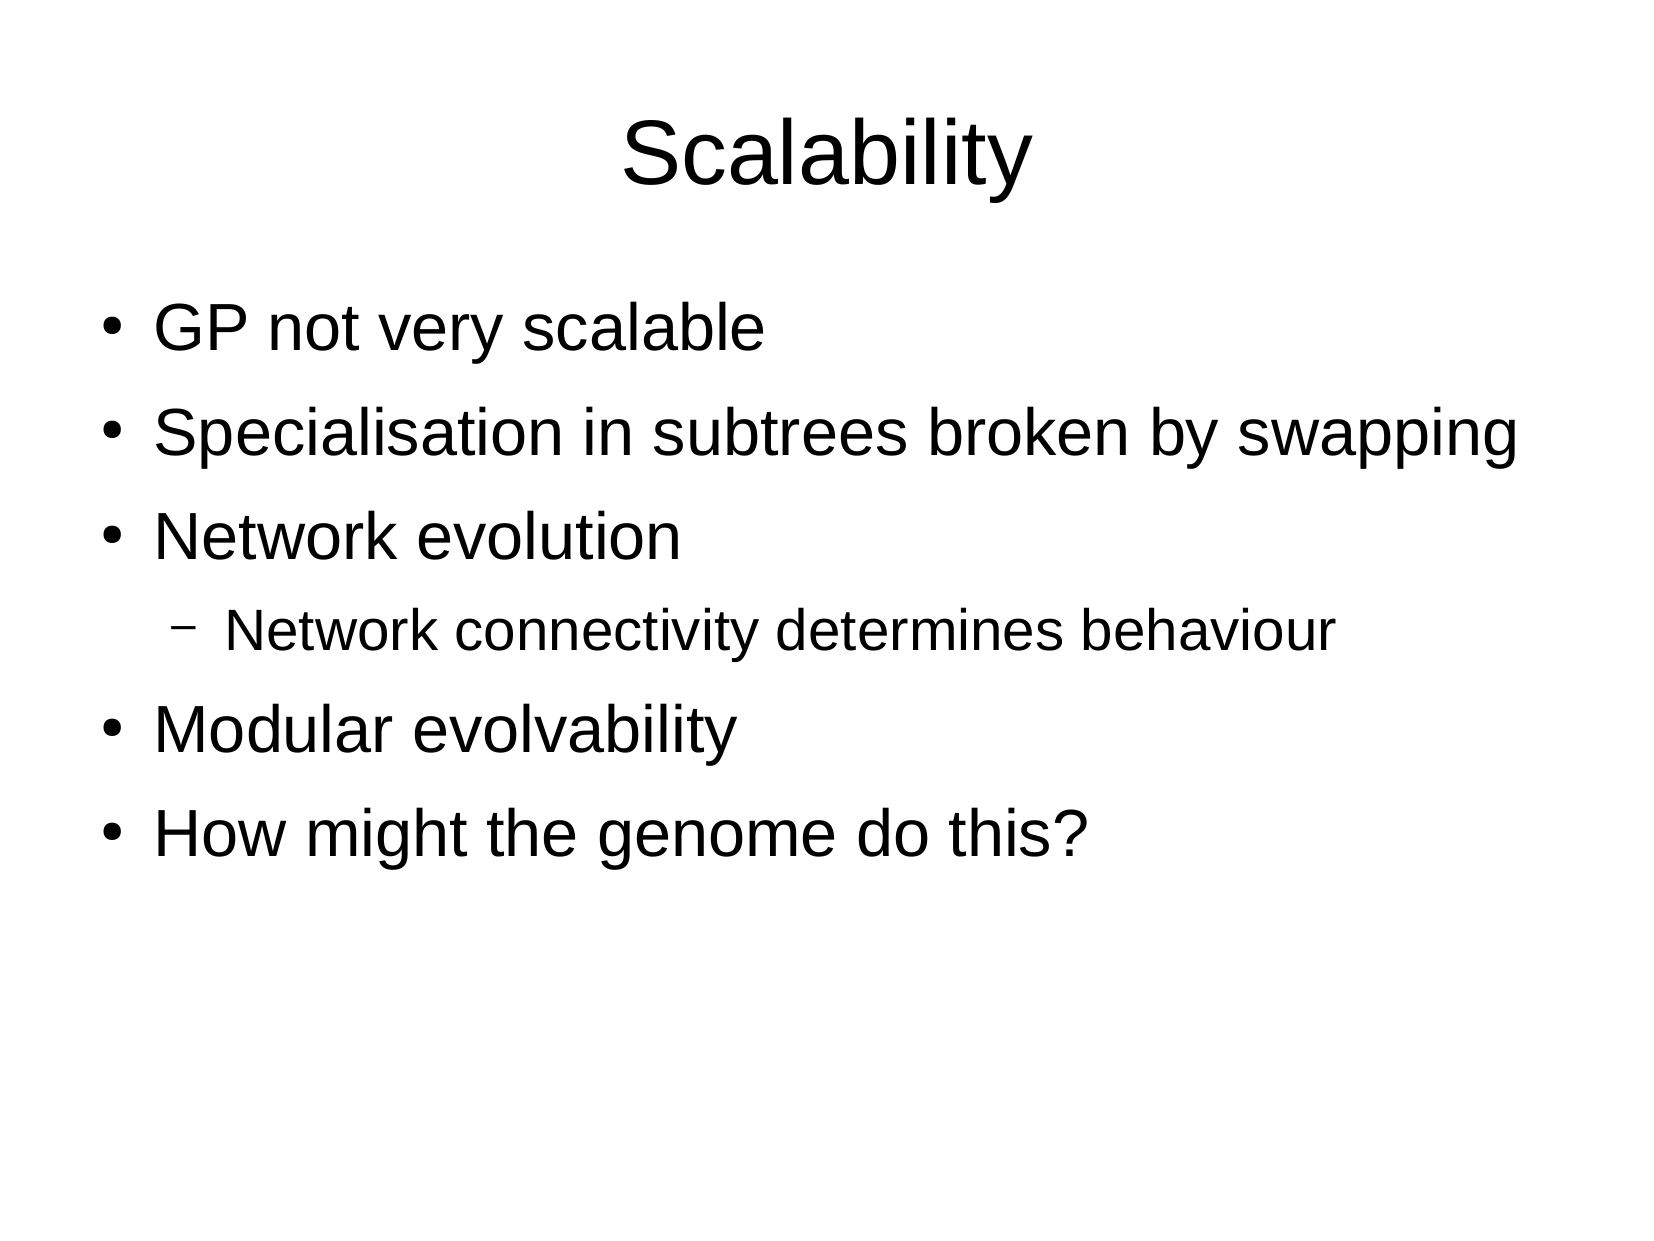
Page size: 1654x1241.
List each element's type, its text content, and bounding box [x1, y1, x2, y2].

title Scalability [82, 49, 1571, 257]
list GP not very scalable Specialisation in subtrees broken by swapping Network evolution Network connectivity determines behaviour Modular evolvability How might the genome do this? [82, 290, 1571, 1010]
